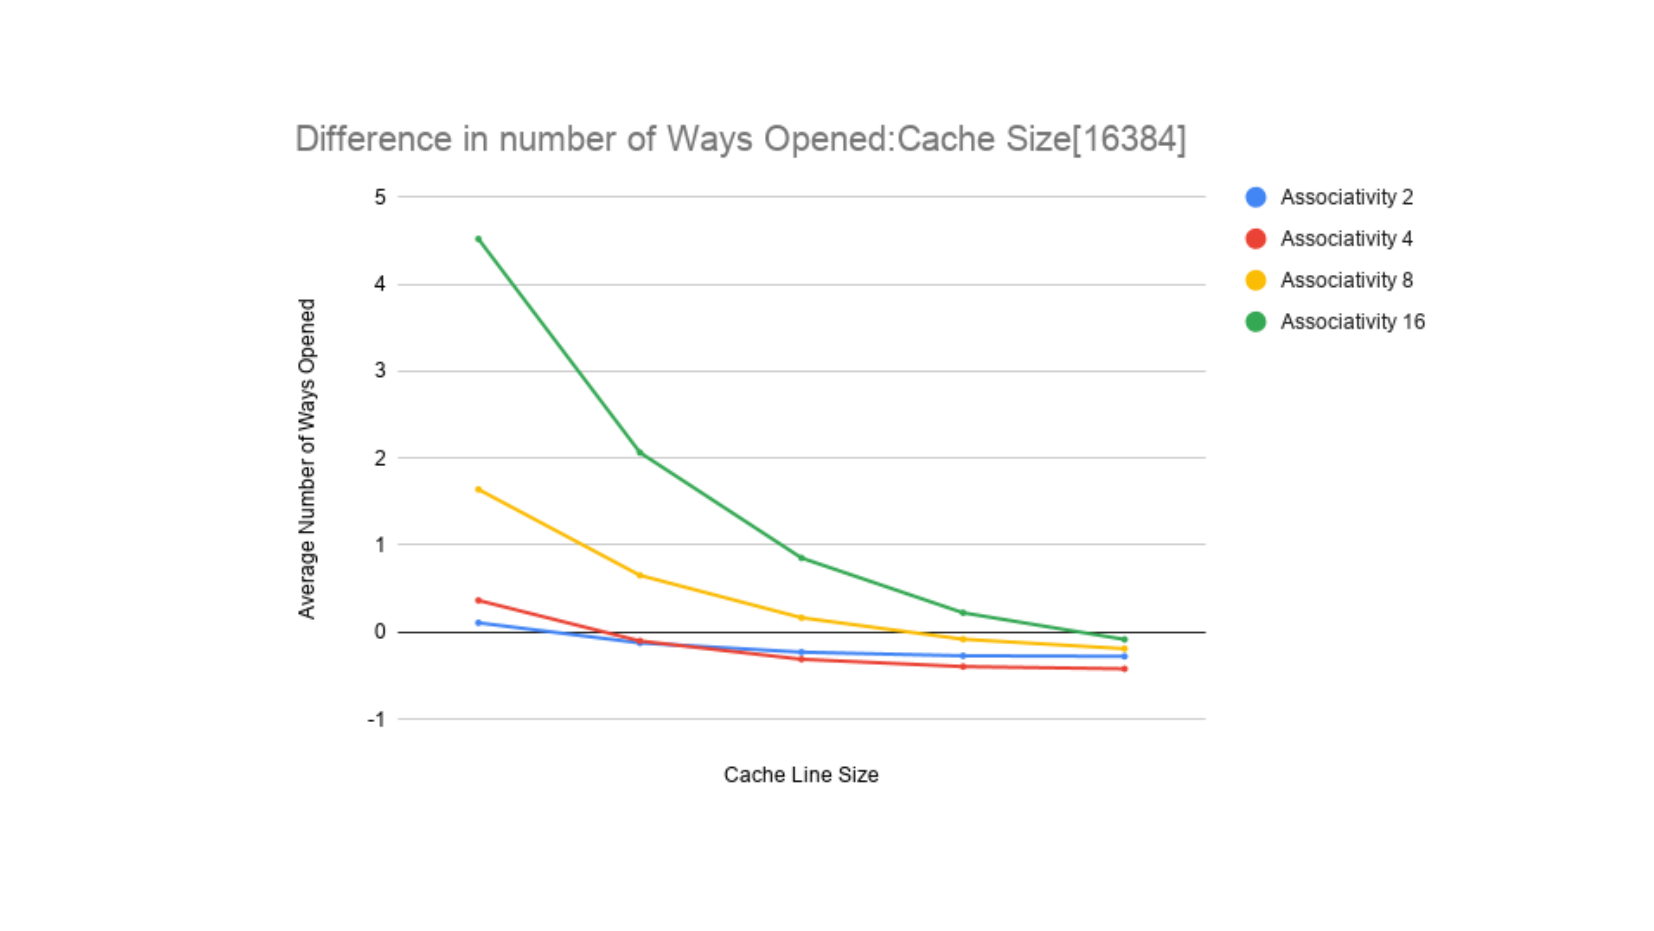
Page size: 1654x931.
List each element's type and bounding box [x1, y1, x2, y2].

picture [259, 82, 1463, 824]
